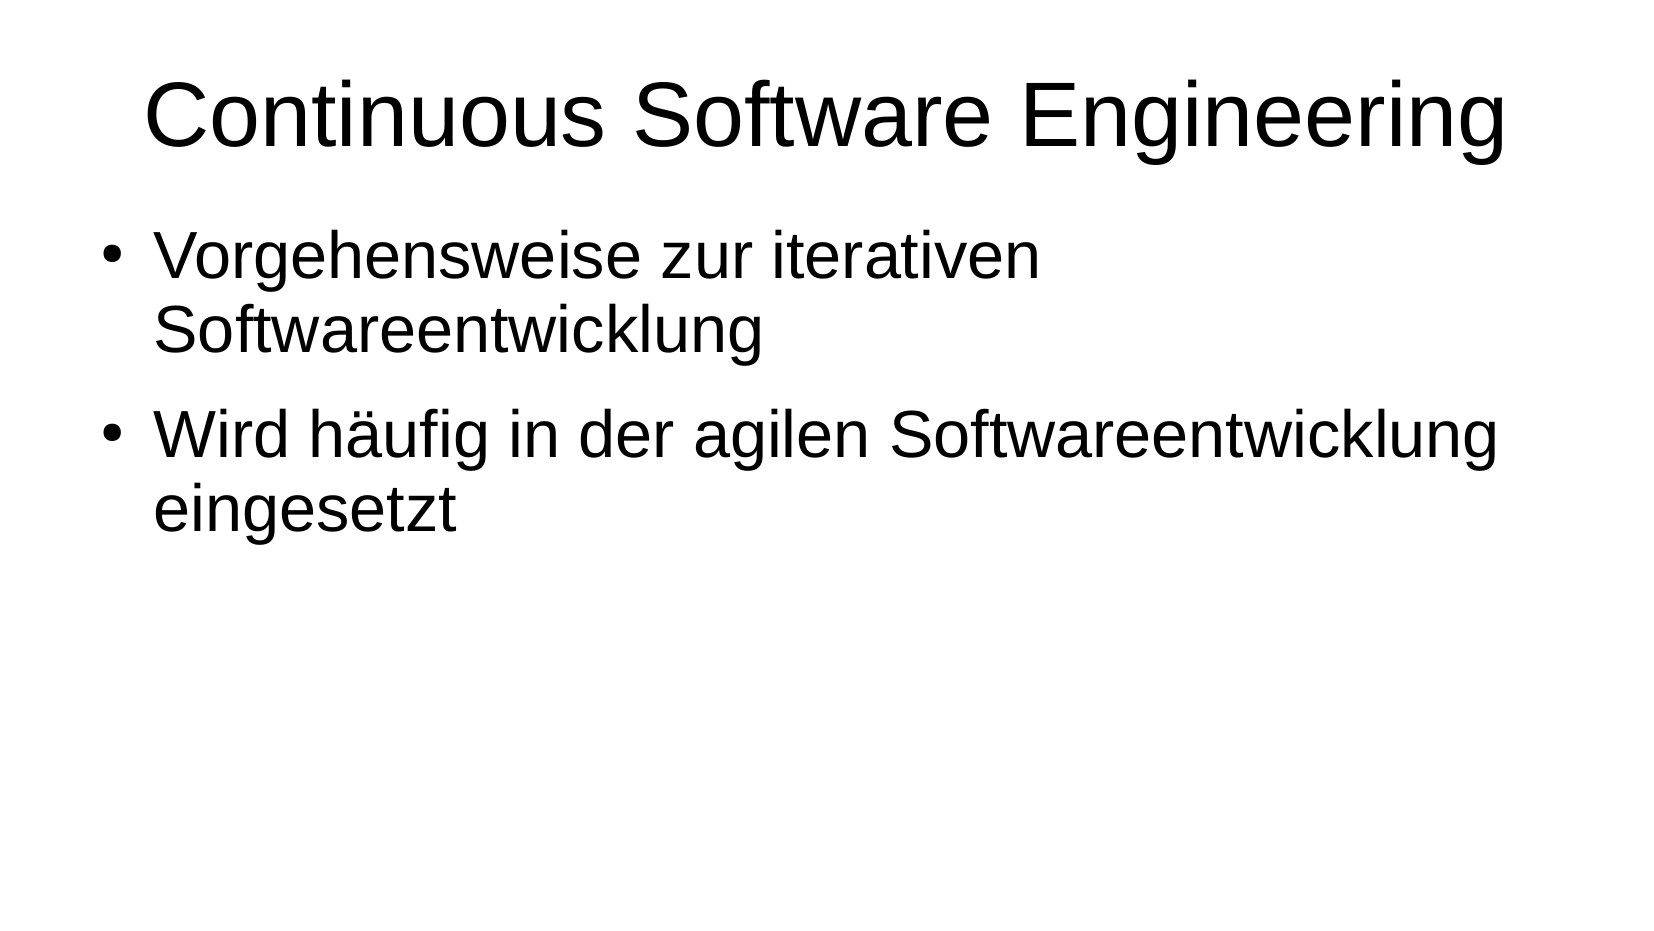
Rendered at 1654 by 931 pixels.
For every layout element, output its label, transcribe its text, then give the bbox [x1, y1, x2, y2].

title Continuous Software Engineering [82, 37, 1571, 193]
list Vorgehensweise zur iterativen Softwareentwicklung Wird häufig in der agilen Softwareentwicklung eingesetzt [82, 217, 1571, 758]
